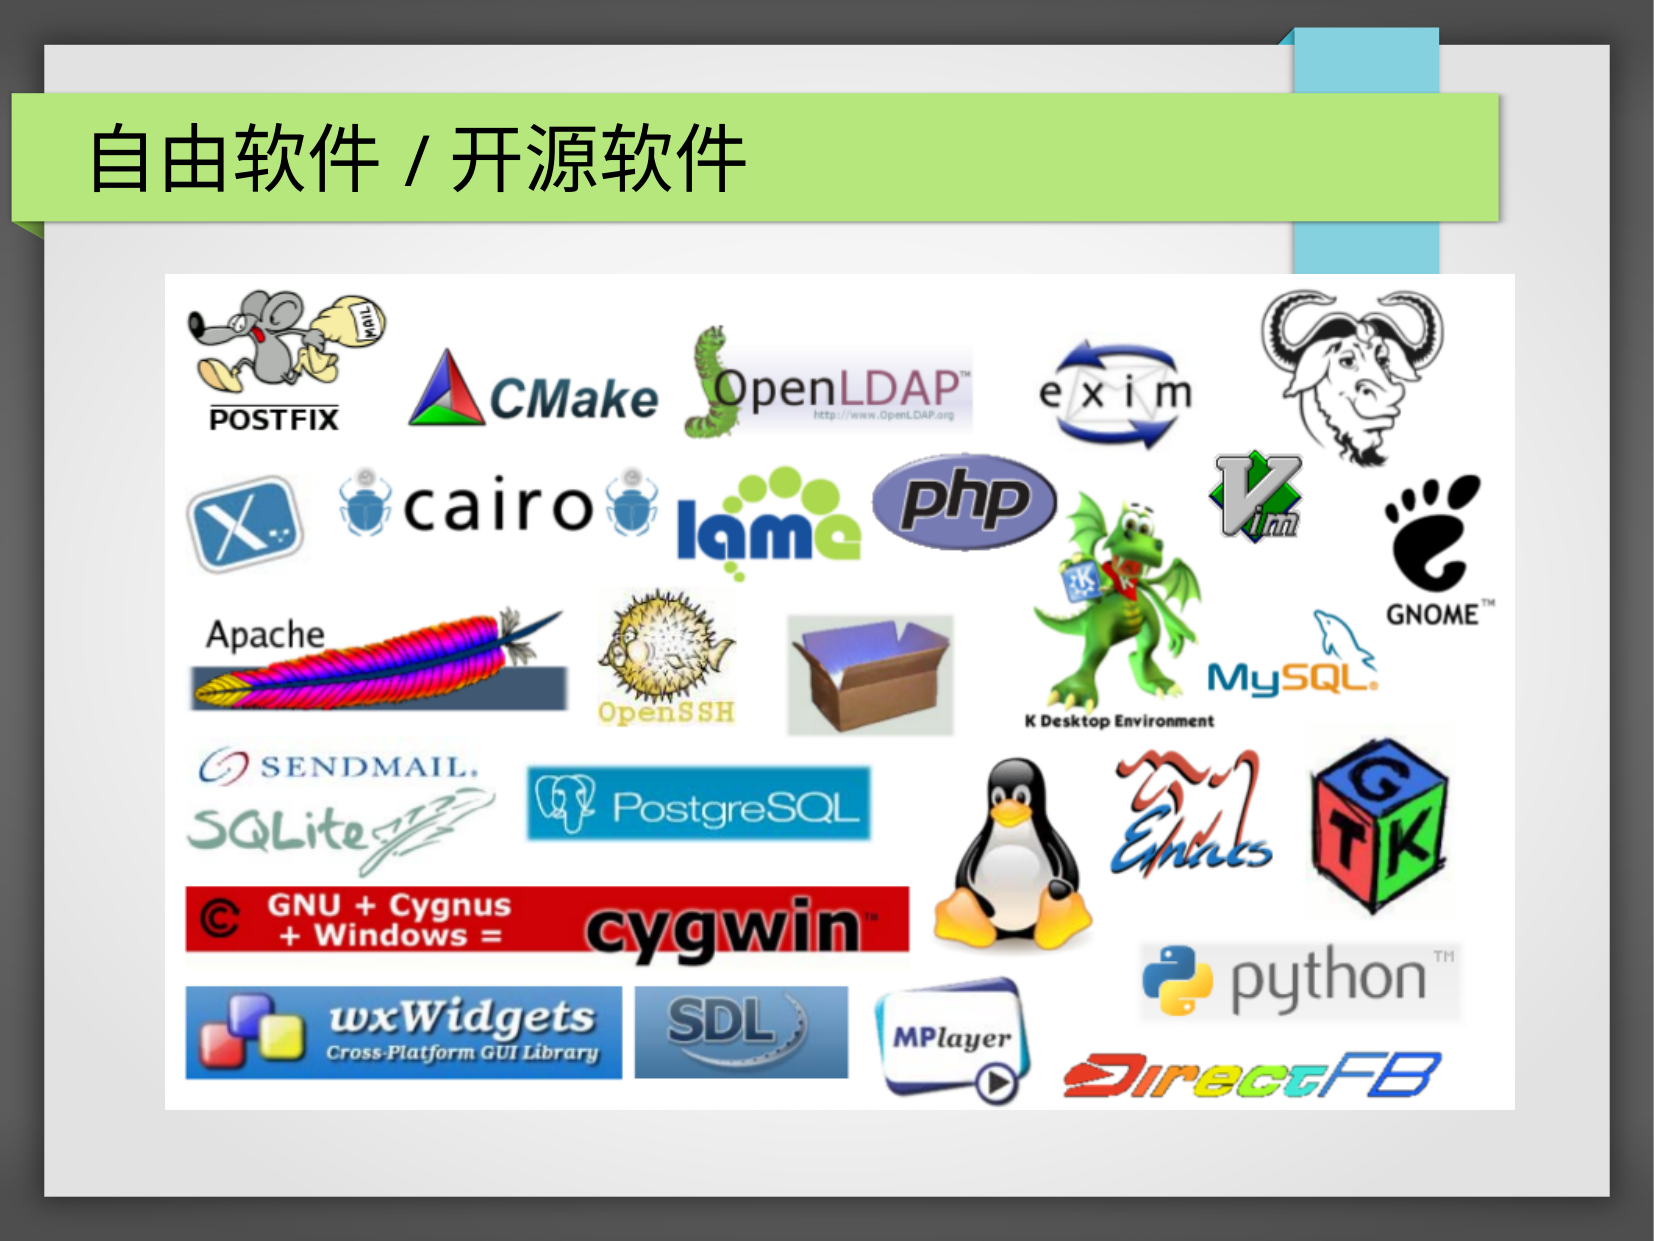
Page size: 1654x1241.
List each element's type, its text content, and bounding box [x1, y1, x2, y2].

picture [0, 0, 1654, 1241]
title 自由软件/开源软件 [82, 94, 1264, 213]
